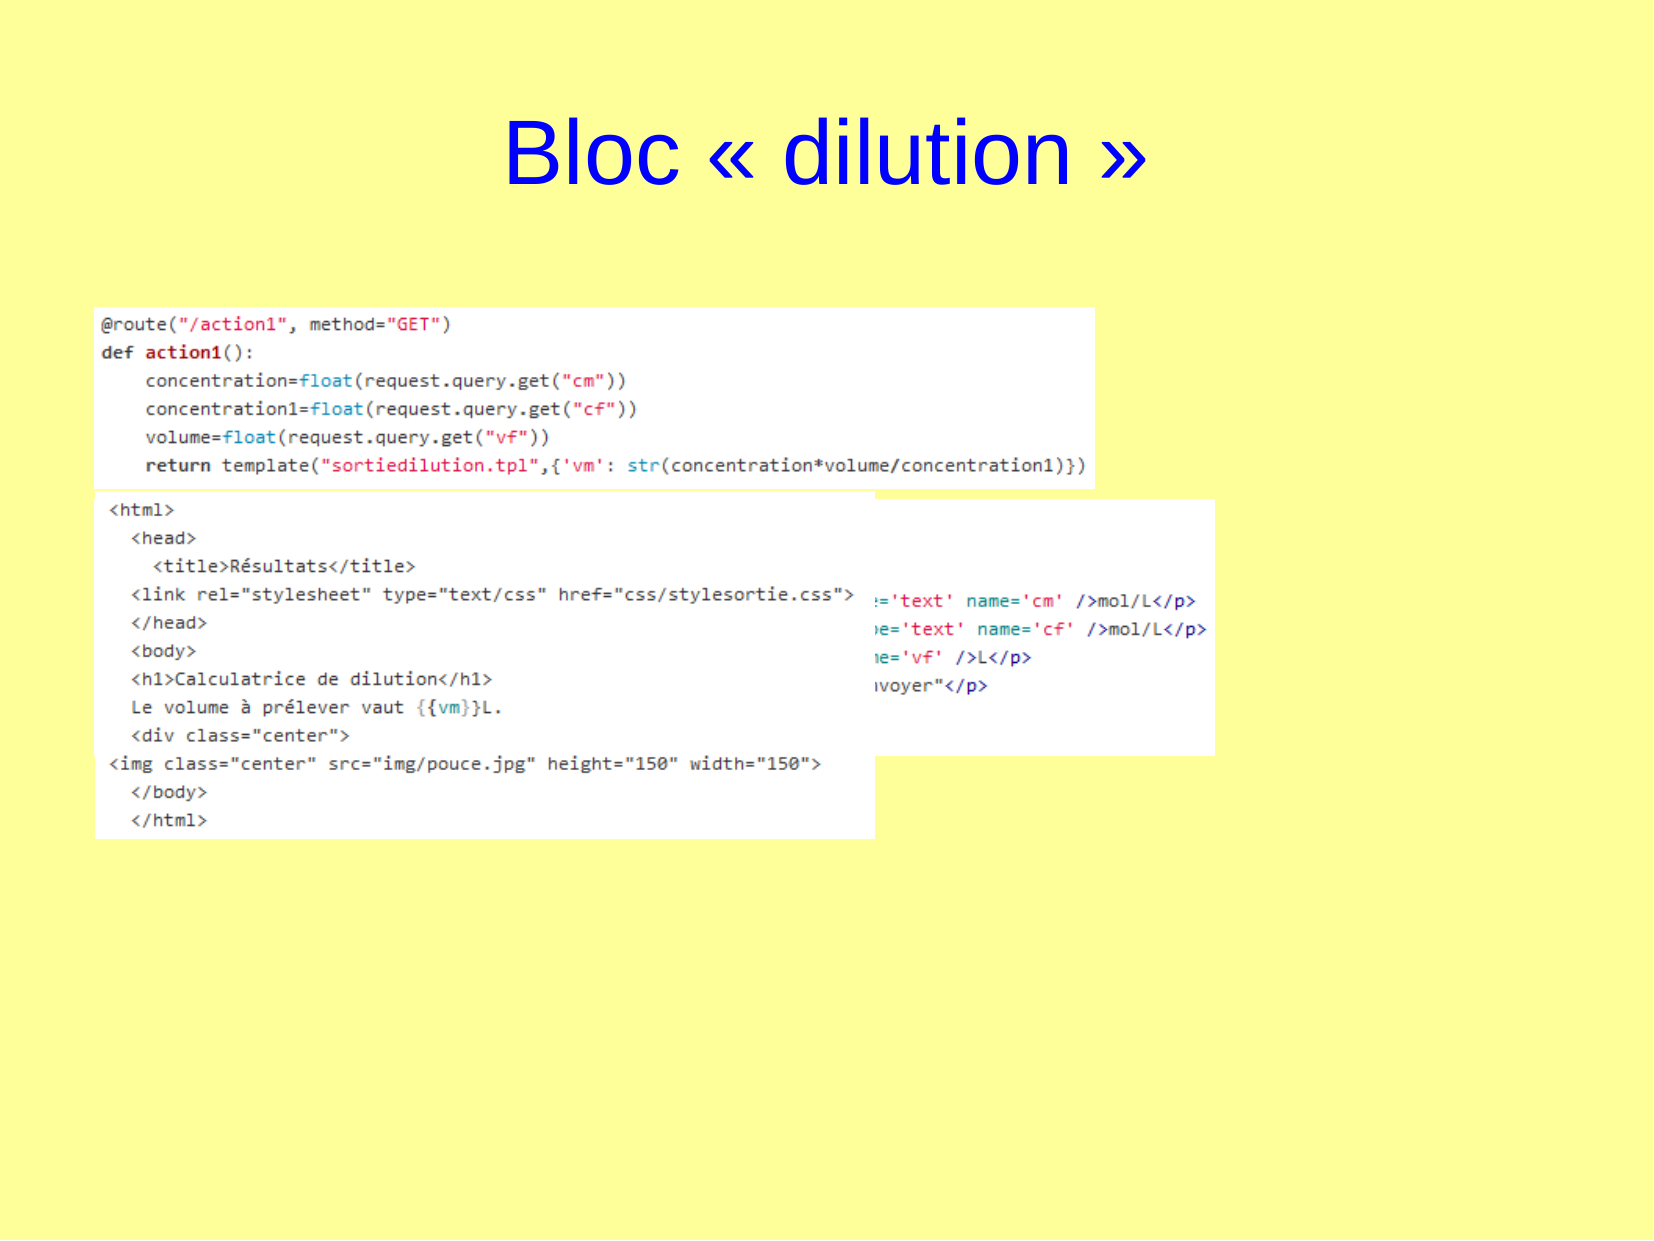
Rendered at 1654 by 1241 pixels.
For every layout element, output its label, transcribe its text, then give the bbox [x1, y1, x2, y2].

picture [94, 491, 1215, 839]
picture [94, 307, 1095, 489]
title Bloc « dilution » [82, 49, 1571, 257]
